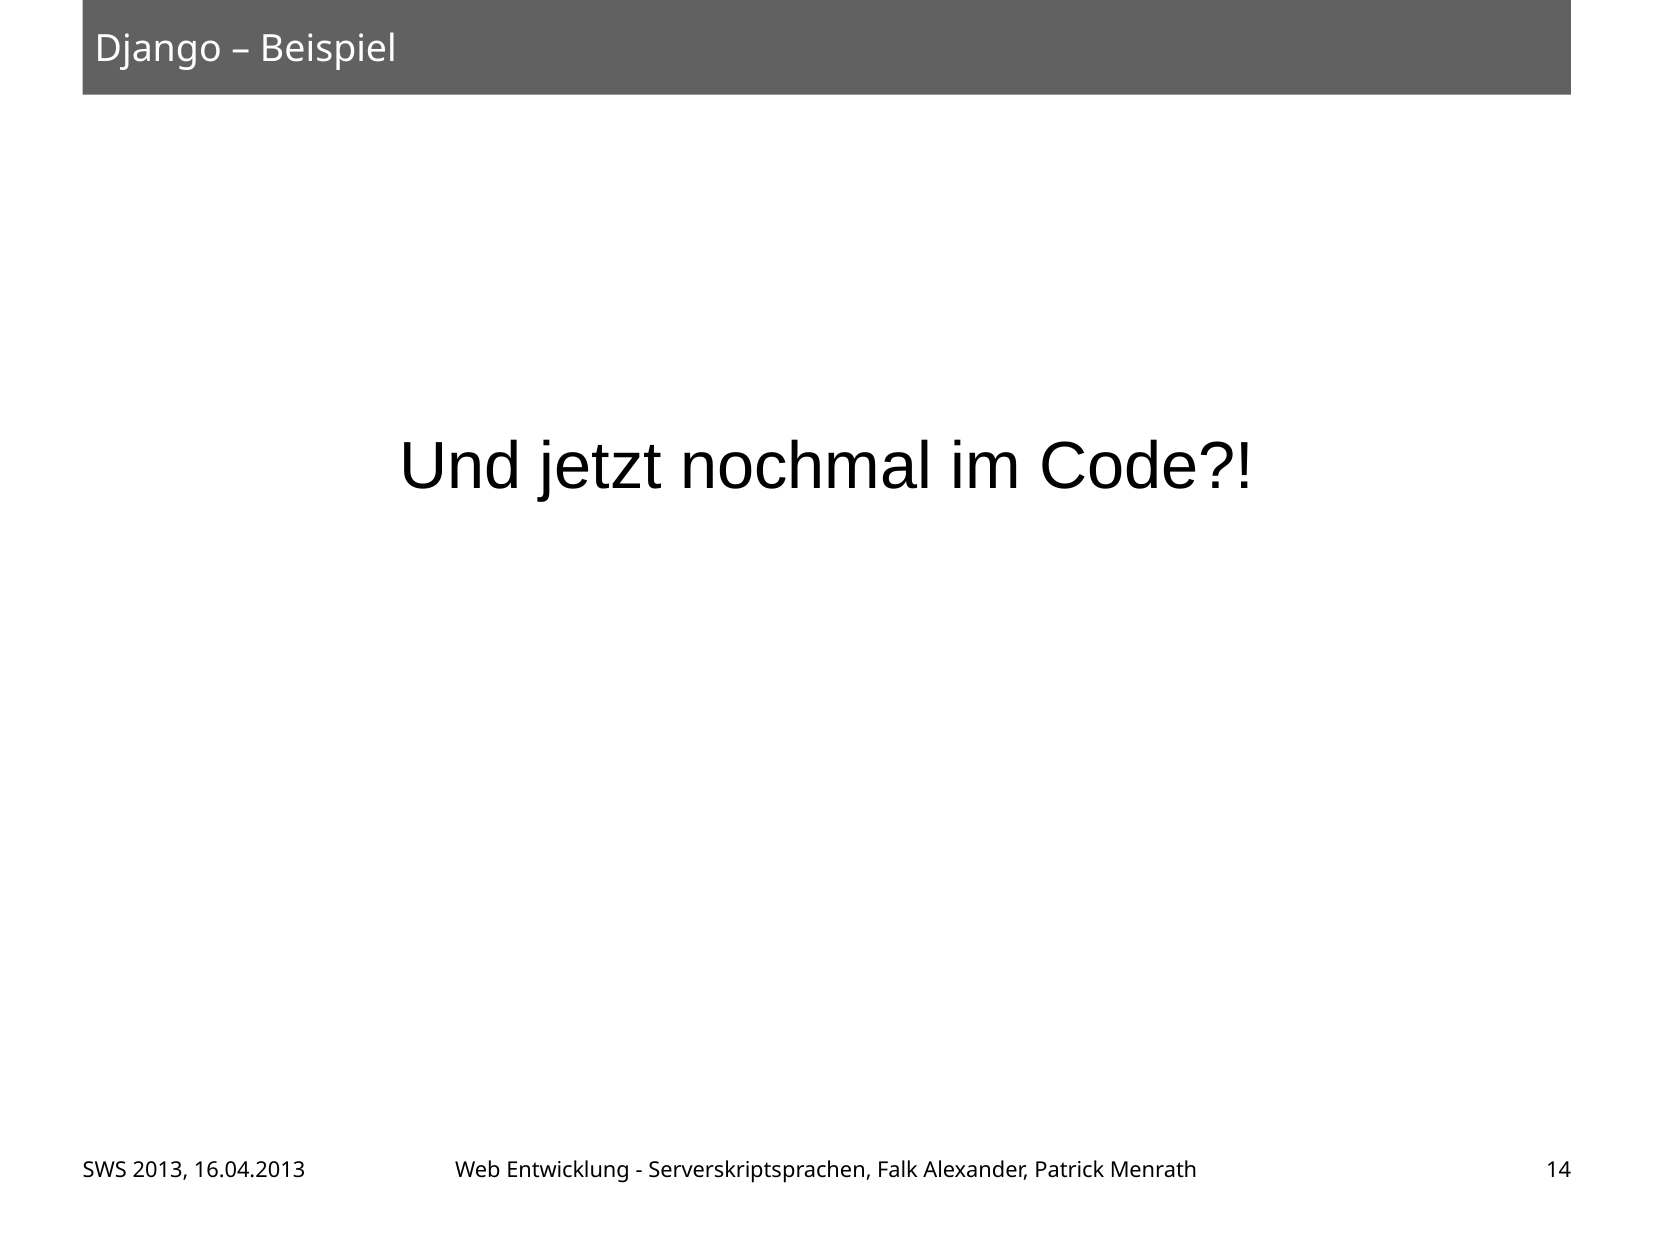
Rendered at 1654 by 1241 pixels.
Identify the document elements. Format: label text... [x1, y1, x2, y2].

title Django – Beispiel [82, 0, 1571, 95]
subtitle Und jetzt nochmal im Code?! [82, 106, 1571, 826]
